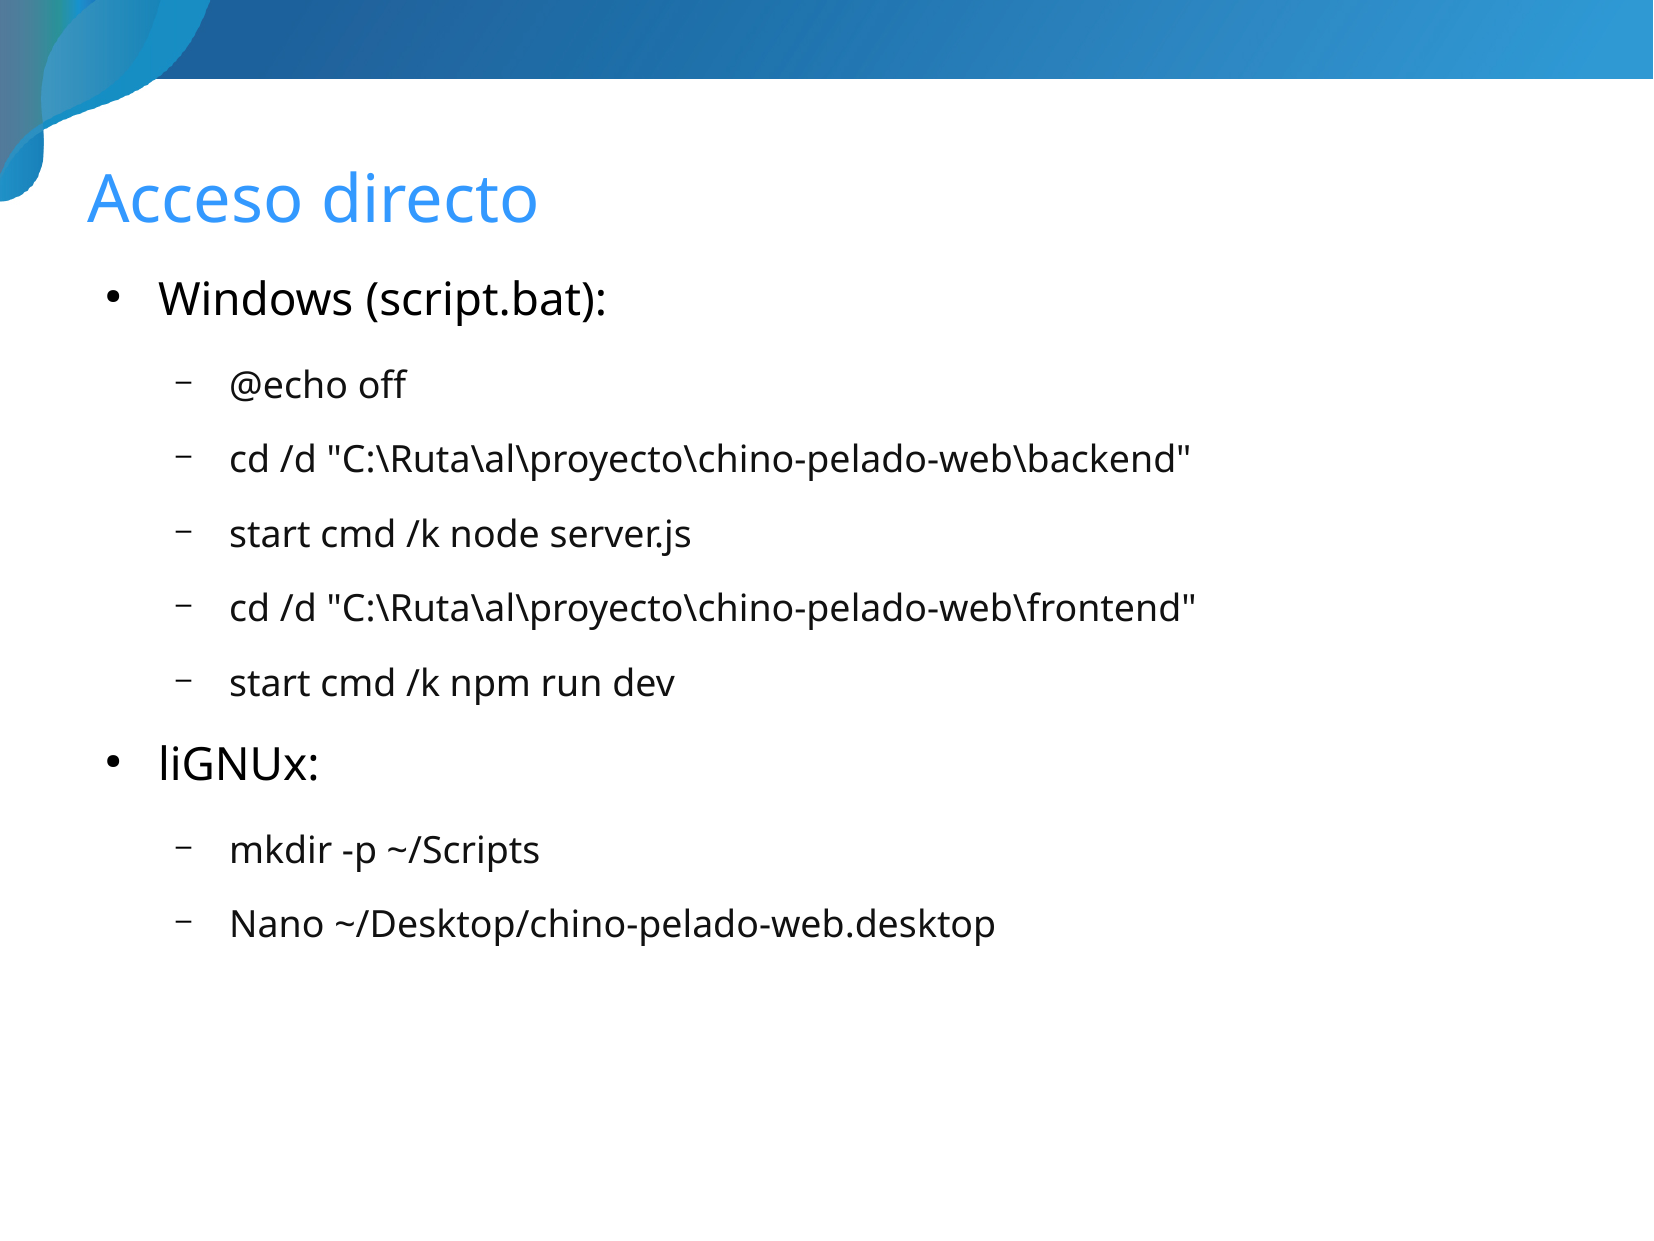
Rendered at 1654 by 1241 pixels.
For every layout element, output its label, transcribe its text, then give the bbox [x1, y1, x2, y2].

picture [0, 0, 1653, 1241]
list Windows (script.bat): @echo off cd /d "C:\Ruta\al\proyecto\chino-pelado-web\backend" start cmd /k node server.js cd /d "C:\Ruta\al\proyecto\chino-pelado-web\frontend" start cmd /k npm run dev liGNUx: mkdir -p ~/Scripts Nano ~/Desktop/chino-pelado-web.desktop [87, 266, 1576, 1131]
title Acceso directo [87, 92, 1576, 266]
